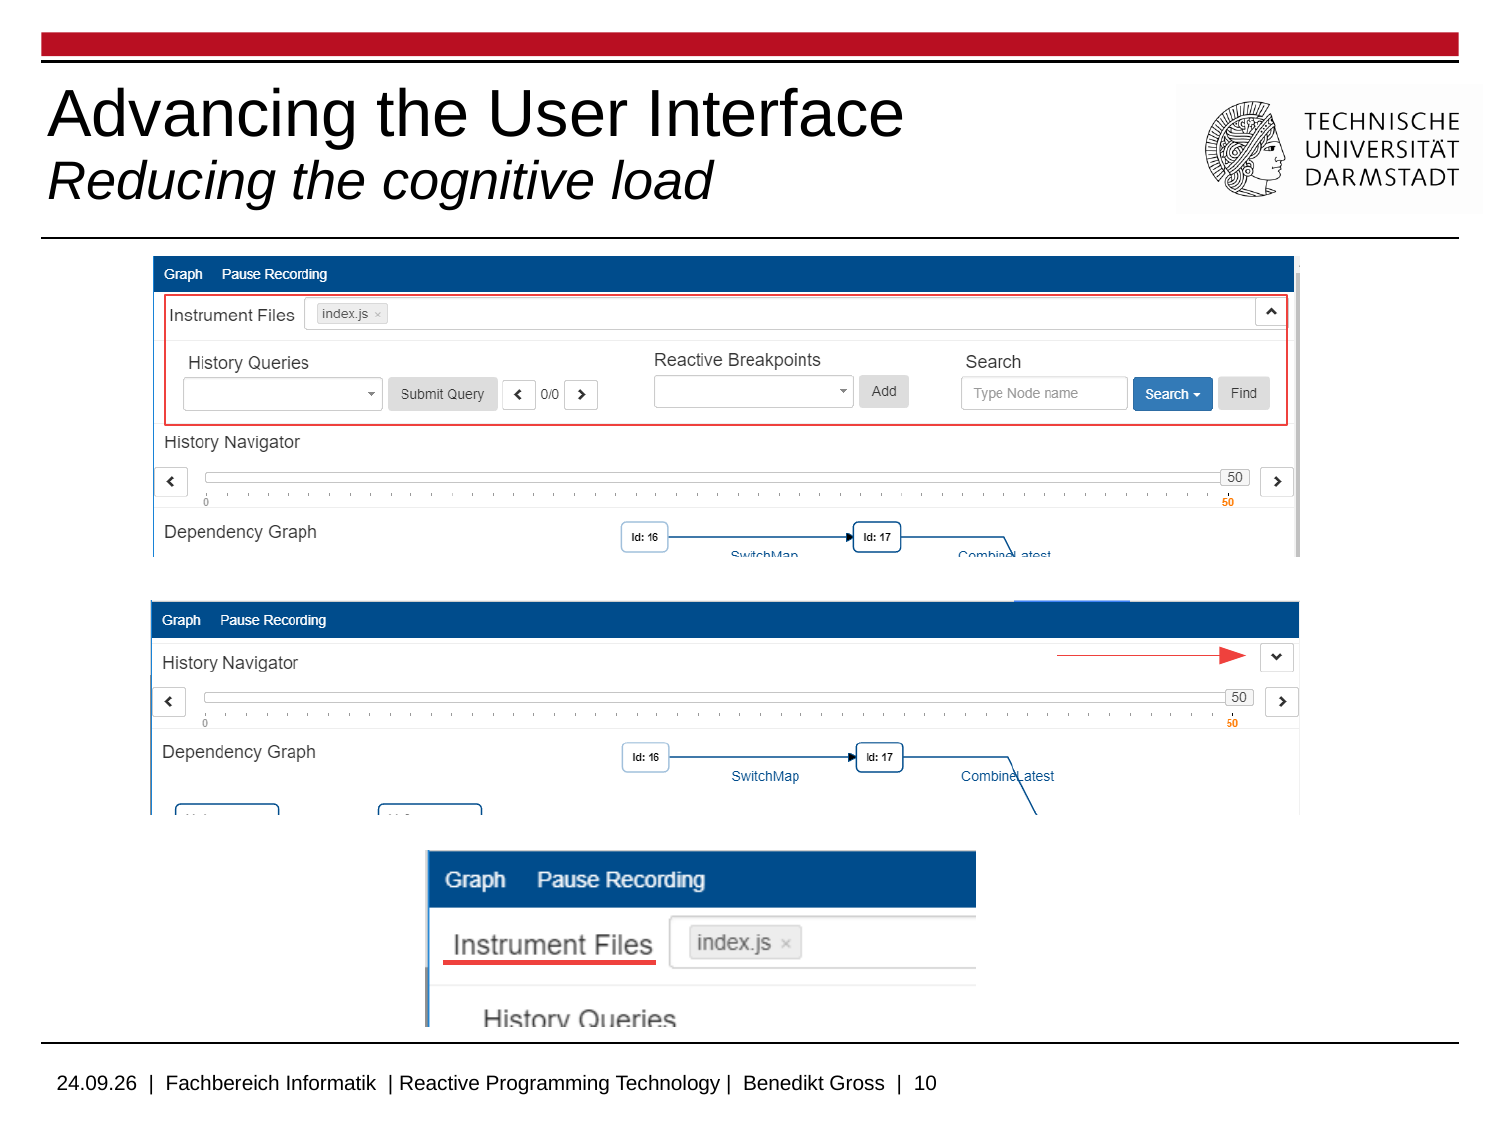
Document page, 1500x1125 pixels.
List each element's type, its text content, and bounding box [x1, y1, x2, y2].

picture [425, 850, 976, 1027]
title Advancing the User Interface Reducing the cognitive load [47, 68, 1137, 219]
text_box [165, 295, 1288, 426]
picture [153, 256, 1300, 557]
picture [150, 600, 1300, 815]
